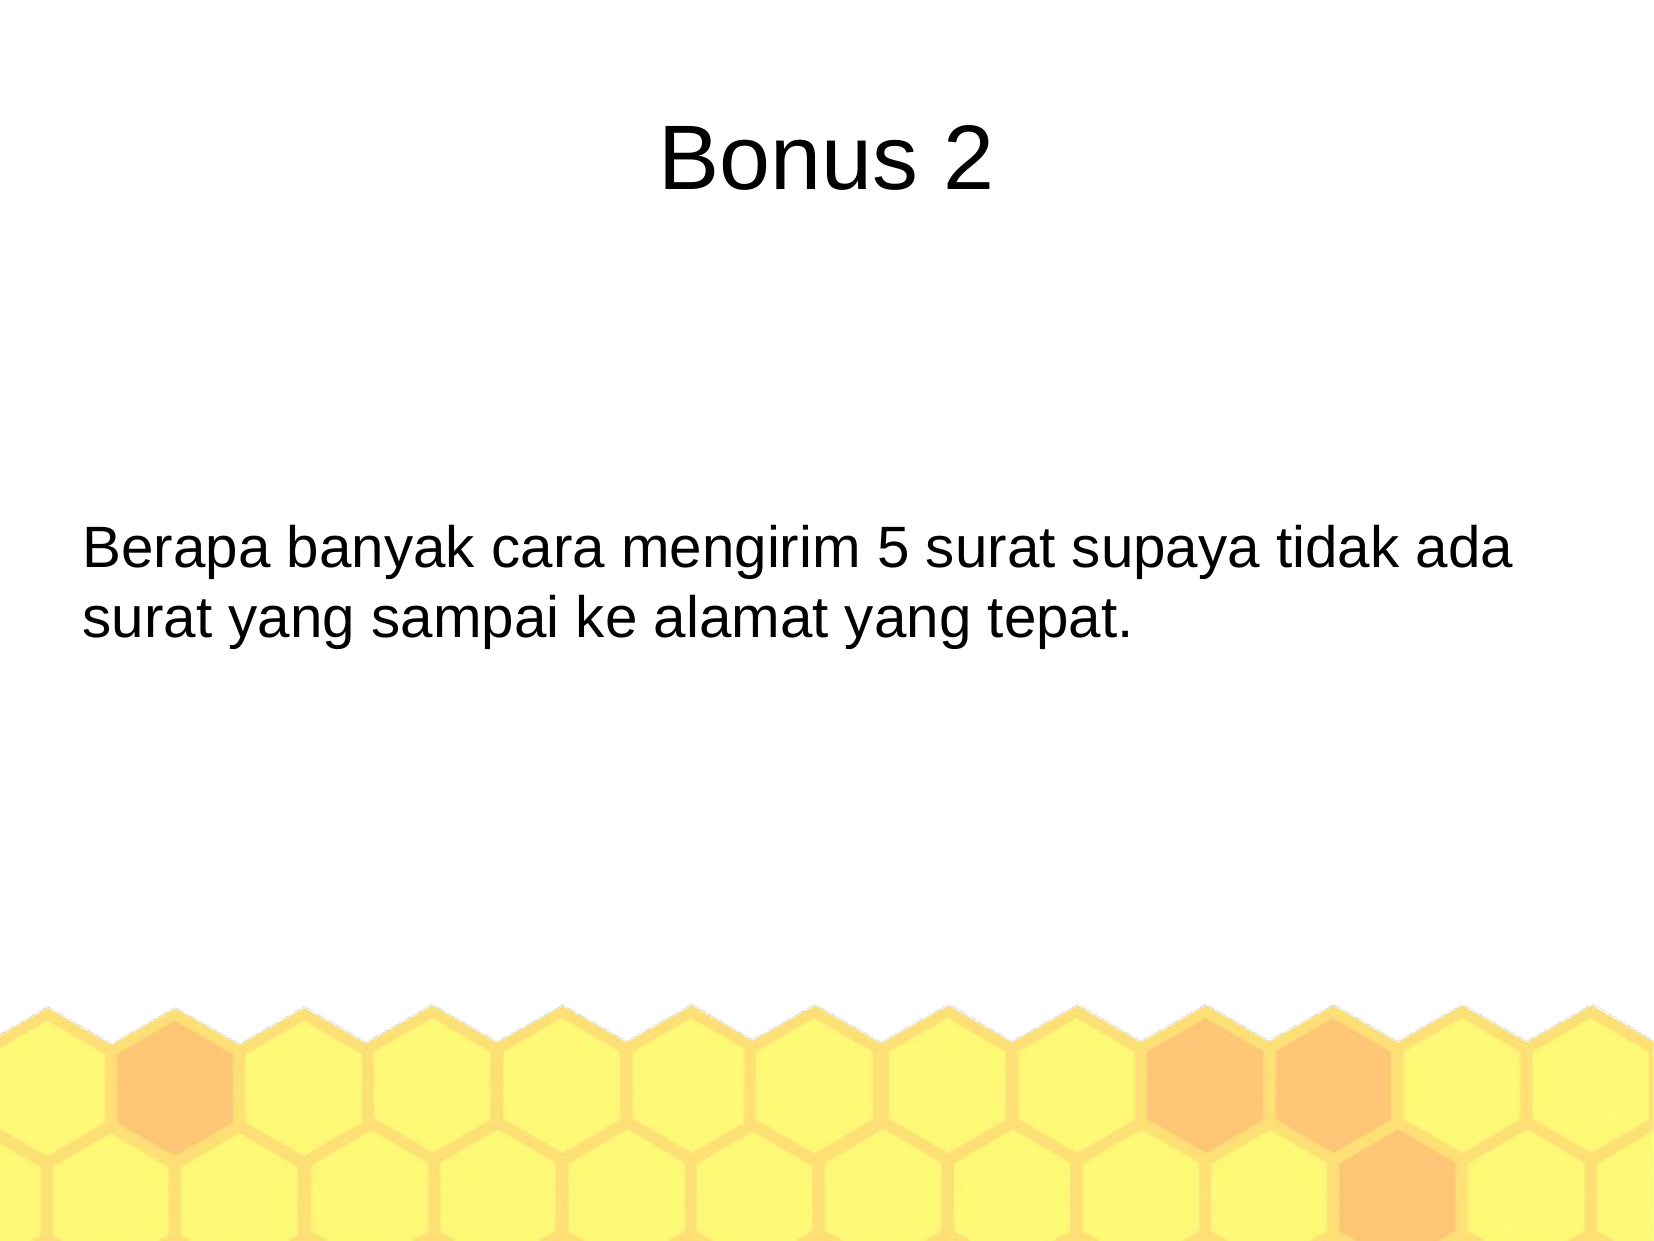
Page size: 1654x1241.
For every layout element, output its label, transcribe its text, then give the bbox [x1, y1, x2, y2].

title Bonus 2 [82, 49, 1571, 257]
list Berapa banyak cara mengirim 5 surat supaya tidak ada surat yang sampai ke alamat yang tepat. [82, 290, 1571, 1010]
